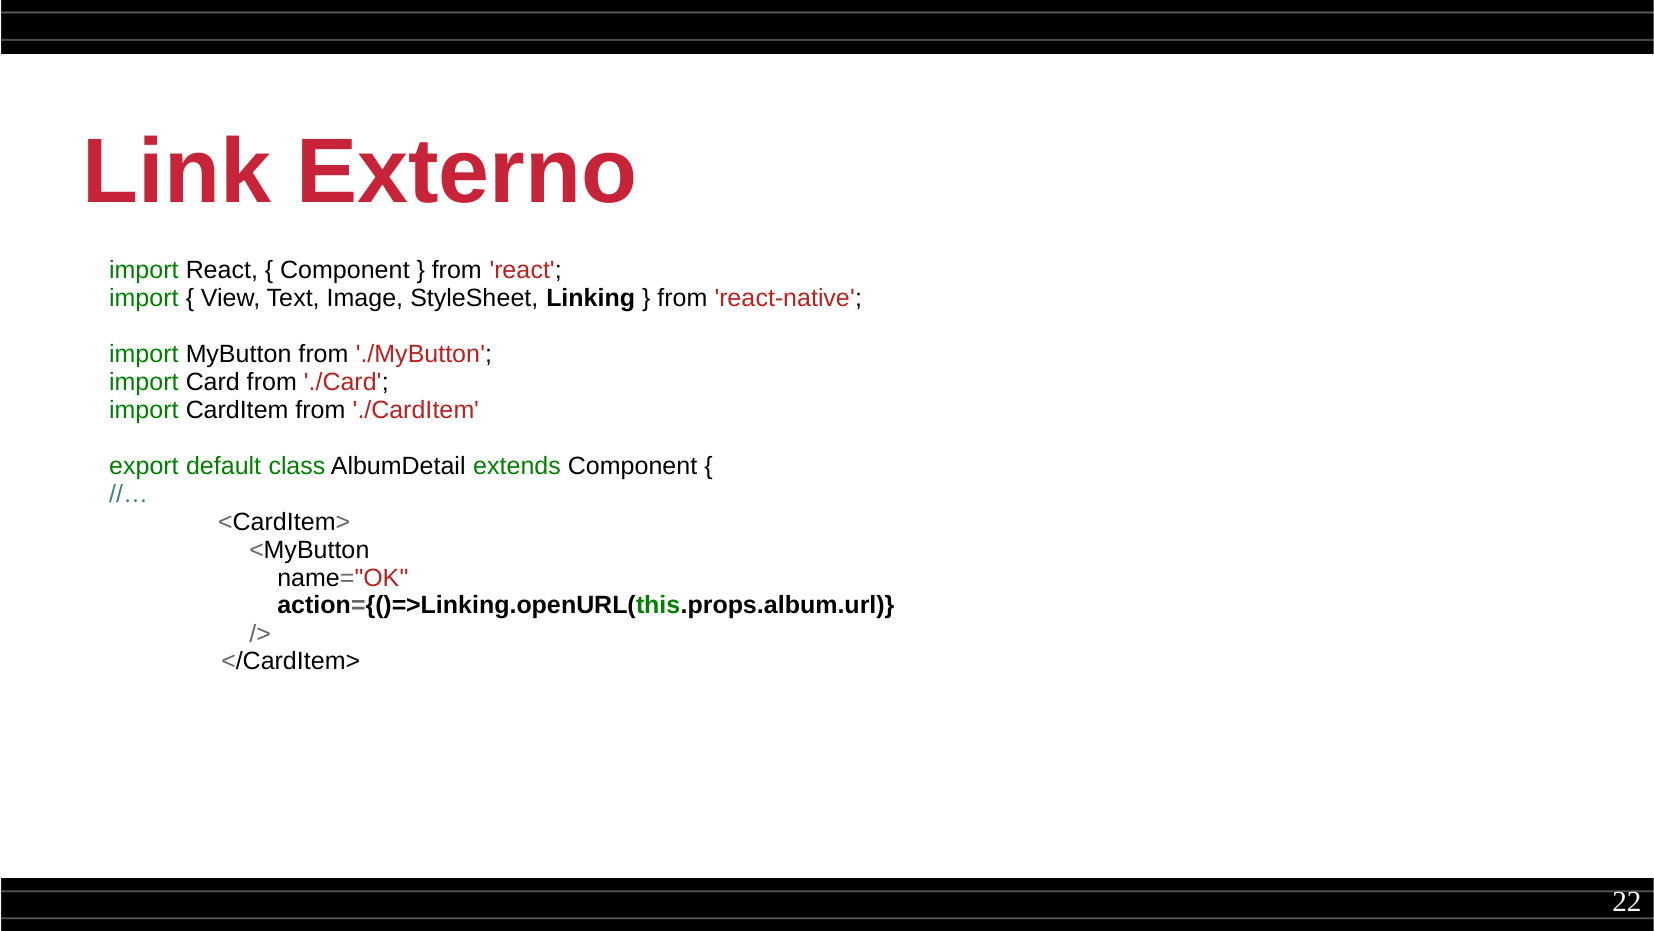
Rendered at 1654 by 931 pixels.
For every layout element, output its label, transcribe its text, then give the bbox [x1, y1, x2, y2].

title Link Externo [82, 92, 1571, 249]
text_box import React, { Component } from 'react'; import { View, Text, Image, StyleSheet, Linking } from 'react-native'; import MyButton from './MyButton'; import Card from './Card'; import CardItem from './CardItem' export default class AlbumDetail extends Component { //… <CardItem> <MyButton name="OK" action={()=>Linking.openURL(this.props.album.url)} /> </CardItem> [94, 248, 1300, 683]
picture [1, 0, 1654, 54]
picture [1, 878, 1654, 931]
